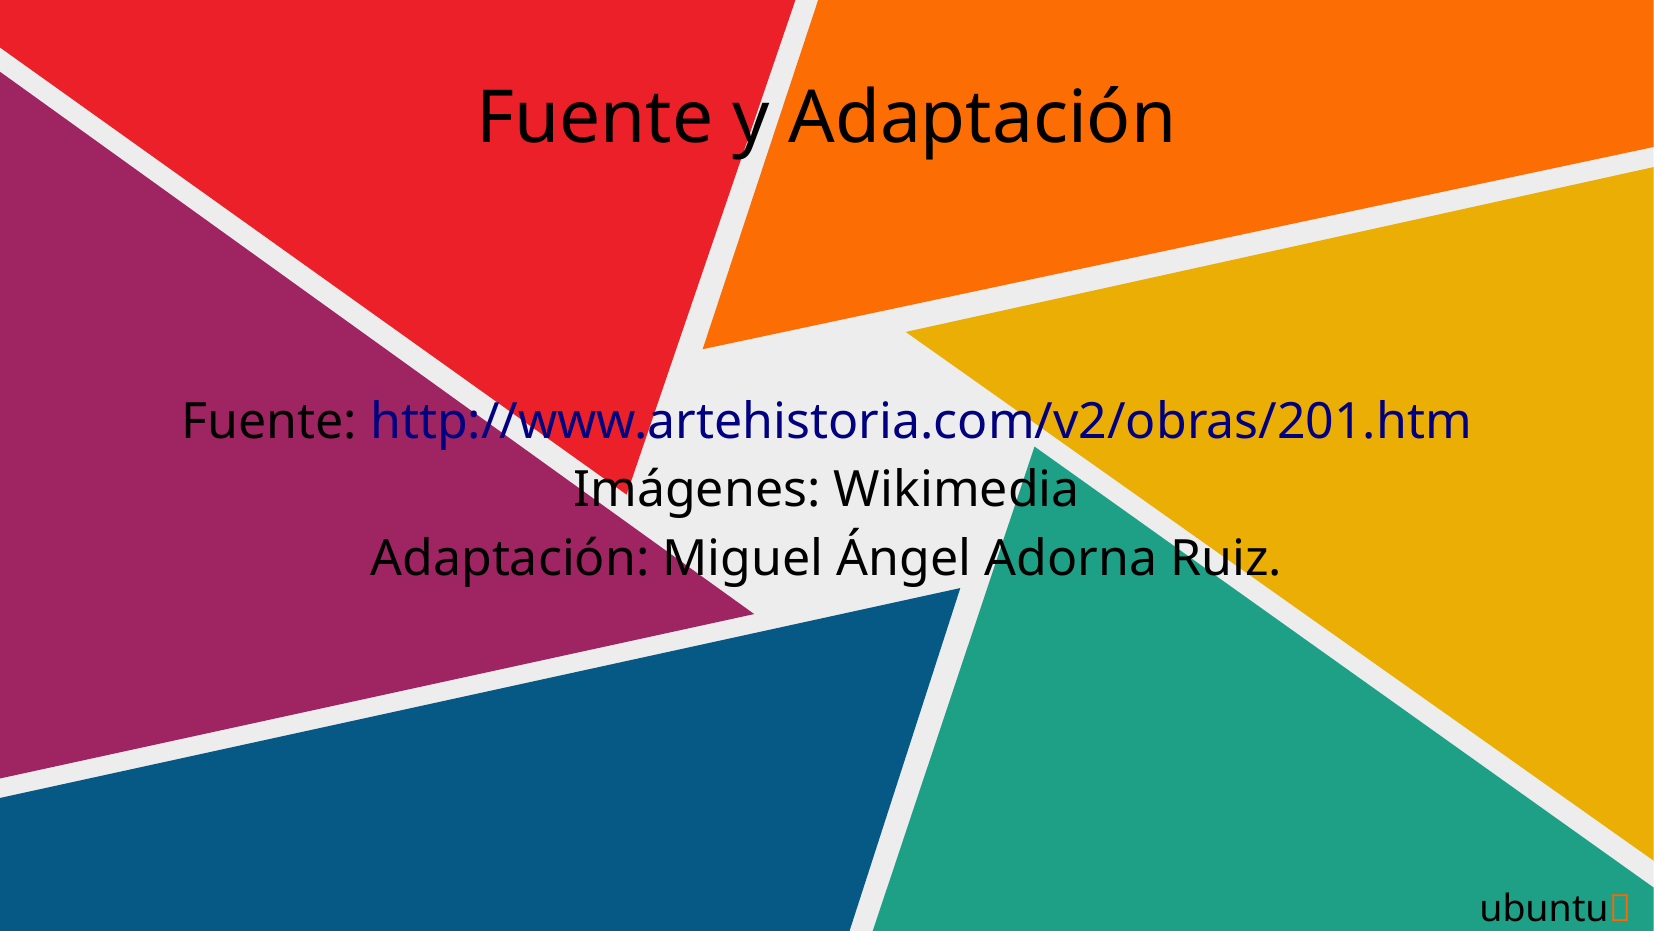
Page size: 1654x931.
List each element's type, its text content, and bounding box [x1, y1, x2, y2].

subtitle Fuente: http://www.artehistoria.com/v2/obras/201.htm Imágenes: Wikimedia Adaptación: Miguel Ángel Adorna Ruiz. [82, 217, 1571, 758]
title Fuente y Adaptación [82, 37, 1571, 193]
text_box ubuntu [1464, 874, 1654, 931]
